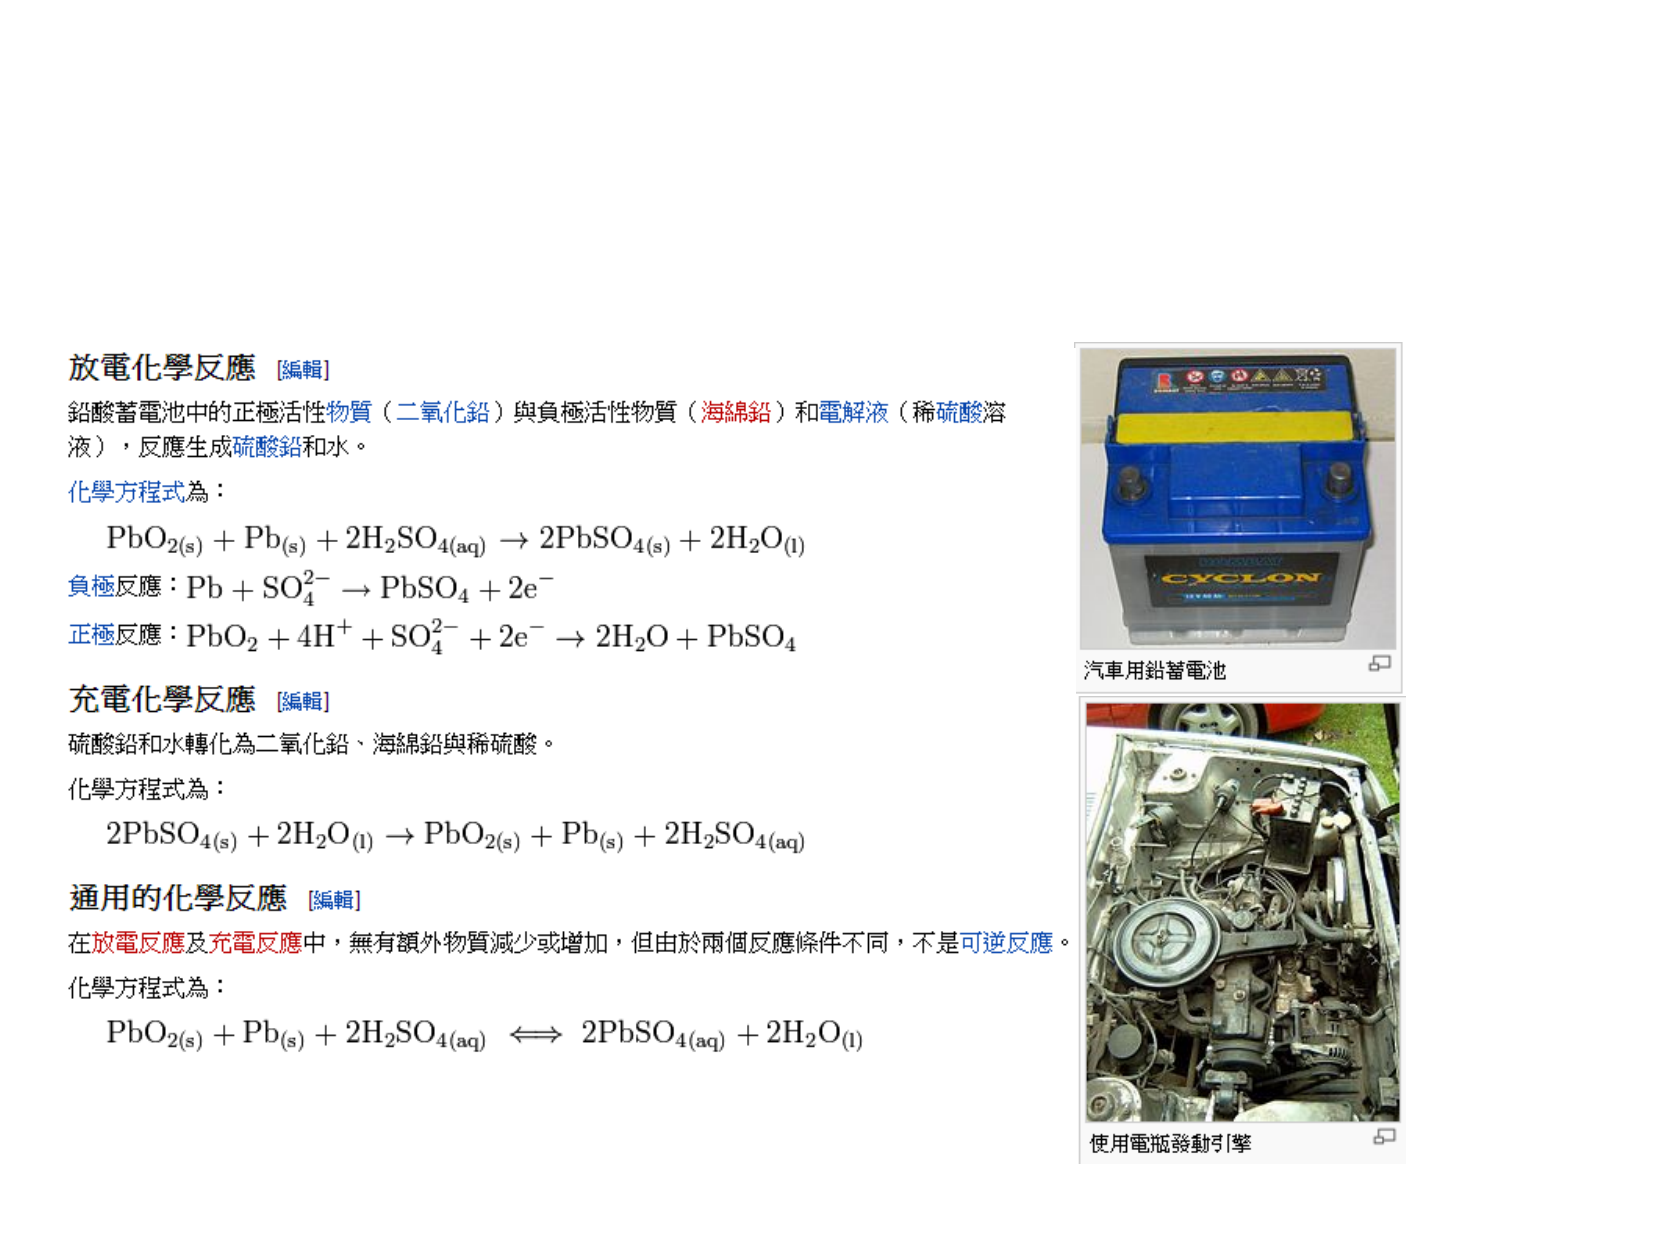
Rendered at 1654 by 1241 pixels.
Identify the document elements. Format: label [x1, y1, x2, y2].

picture [61, 342, 1406, 1164]
